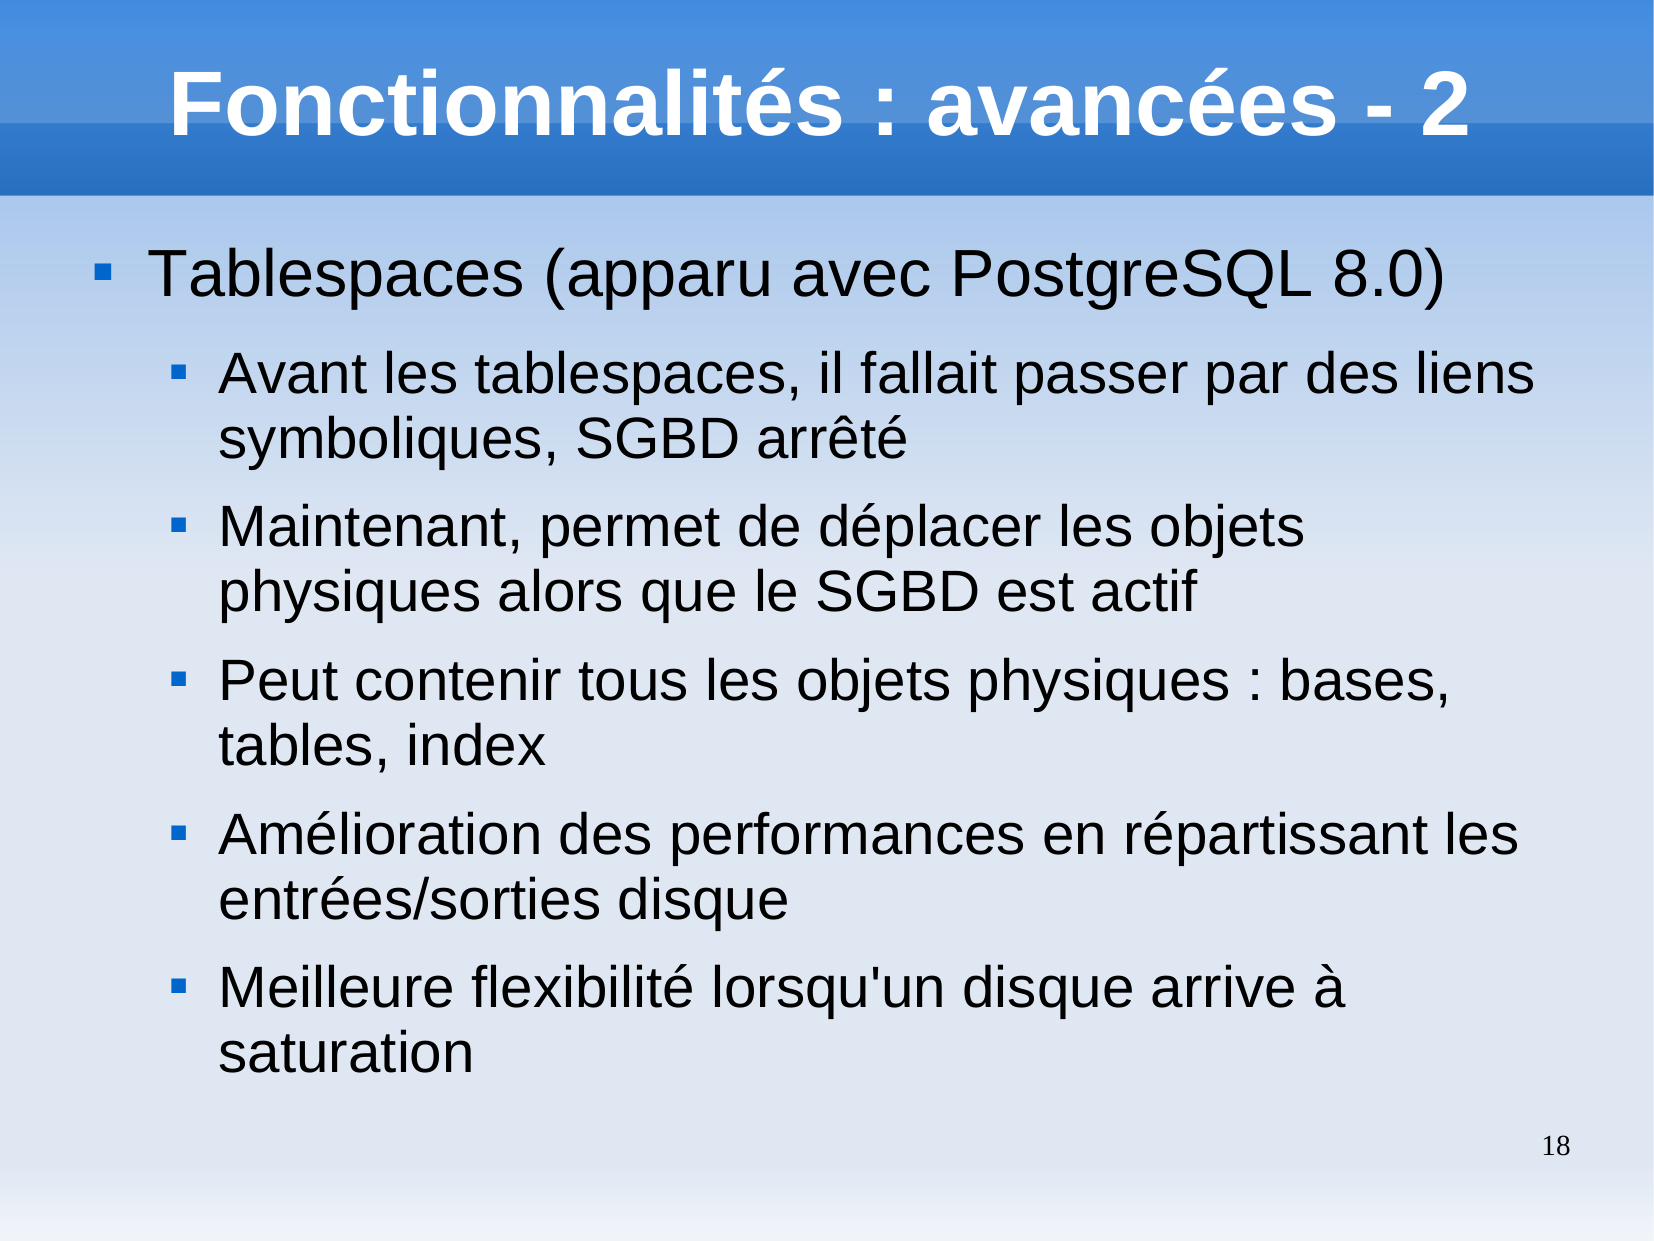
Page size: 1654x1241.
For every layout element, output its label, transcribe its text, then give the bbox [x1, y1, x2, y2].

picture [0, 0, 1654, 1241]
title Fonctionnalités : avancées - 2 [76, 0, 1565, 208]
list Tablespaces (apparu avec PostgreSQL 8.0) Avant les tablespaces, il fallait passer par des liens symboliques, SGBD arrêté Maintenant, permet de déplacer les objets physiques alors que le SGBD est actif Peut contenir tous les objets physiques : bases, tables, index Amélioration des performances en répartissant les entrées/sorties disque Meilleure flexibilité lorsqu'un disque arrive à saturation [76, 236, 1565, 1086]
